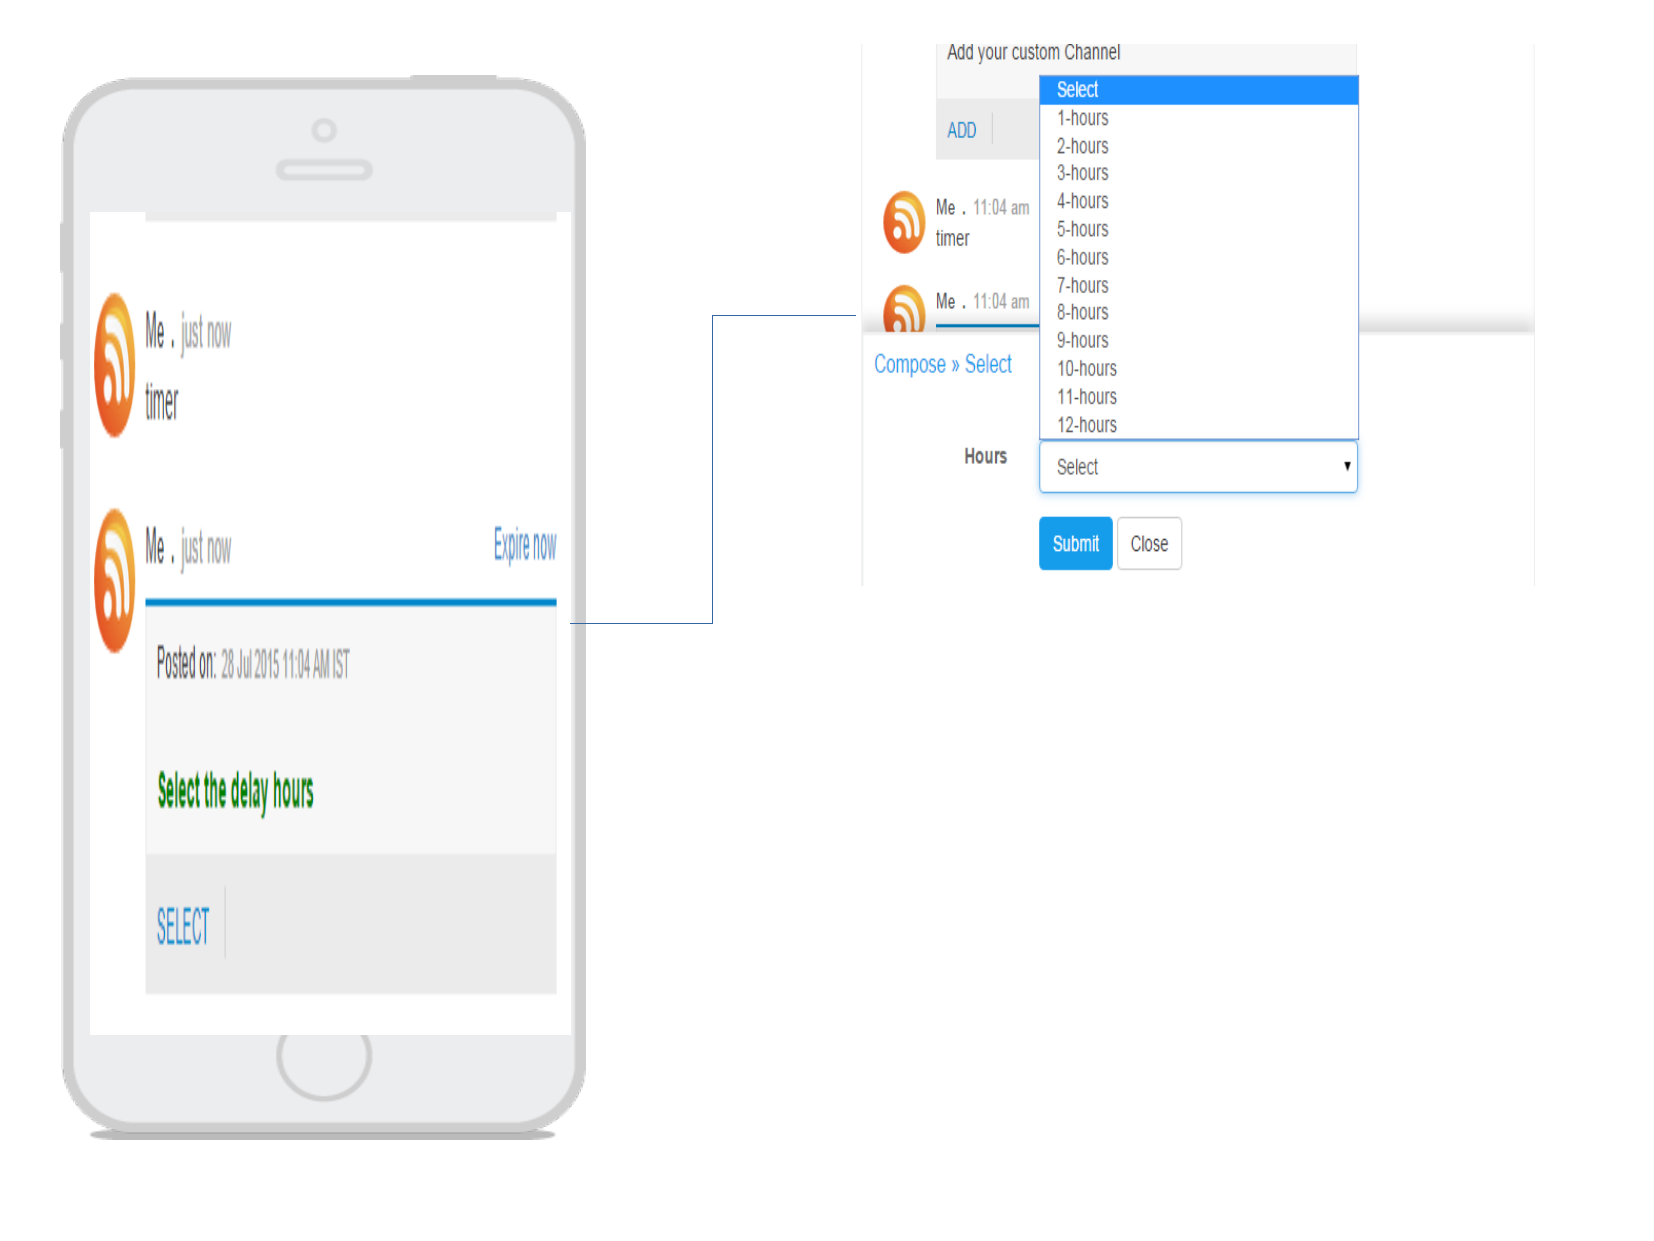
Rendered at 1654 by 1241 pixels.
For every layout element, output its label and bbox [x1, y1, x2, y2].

picture [60, 75, 586, 1141]
picture [855, 44, 1535, 586]
